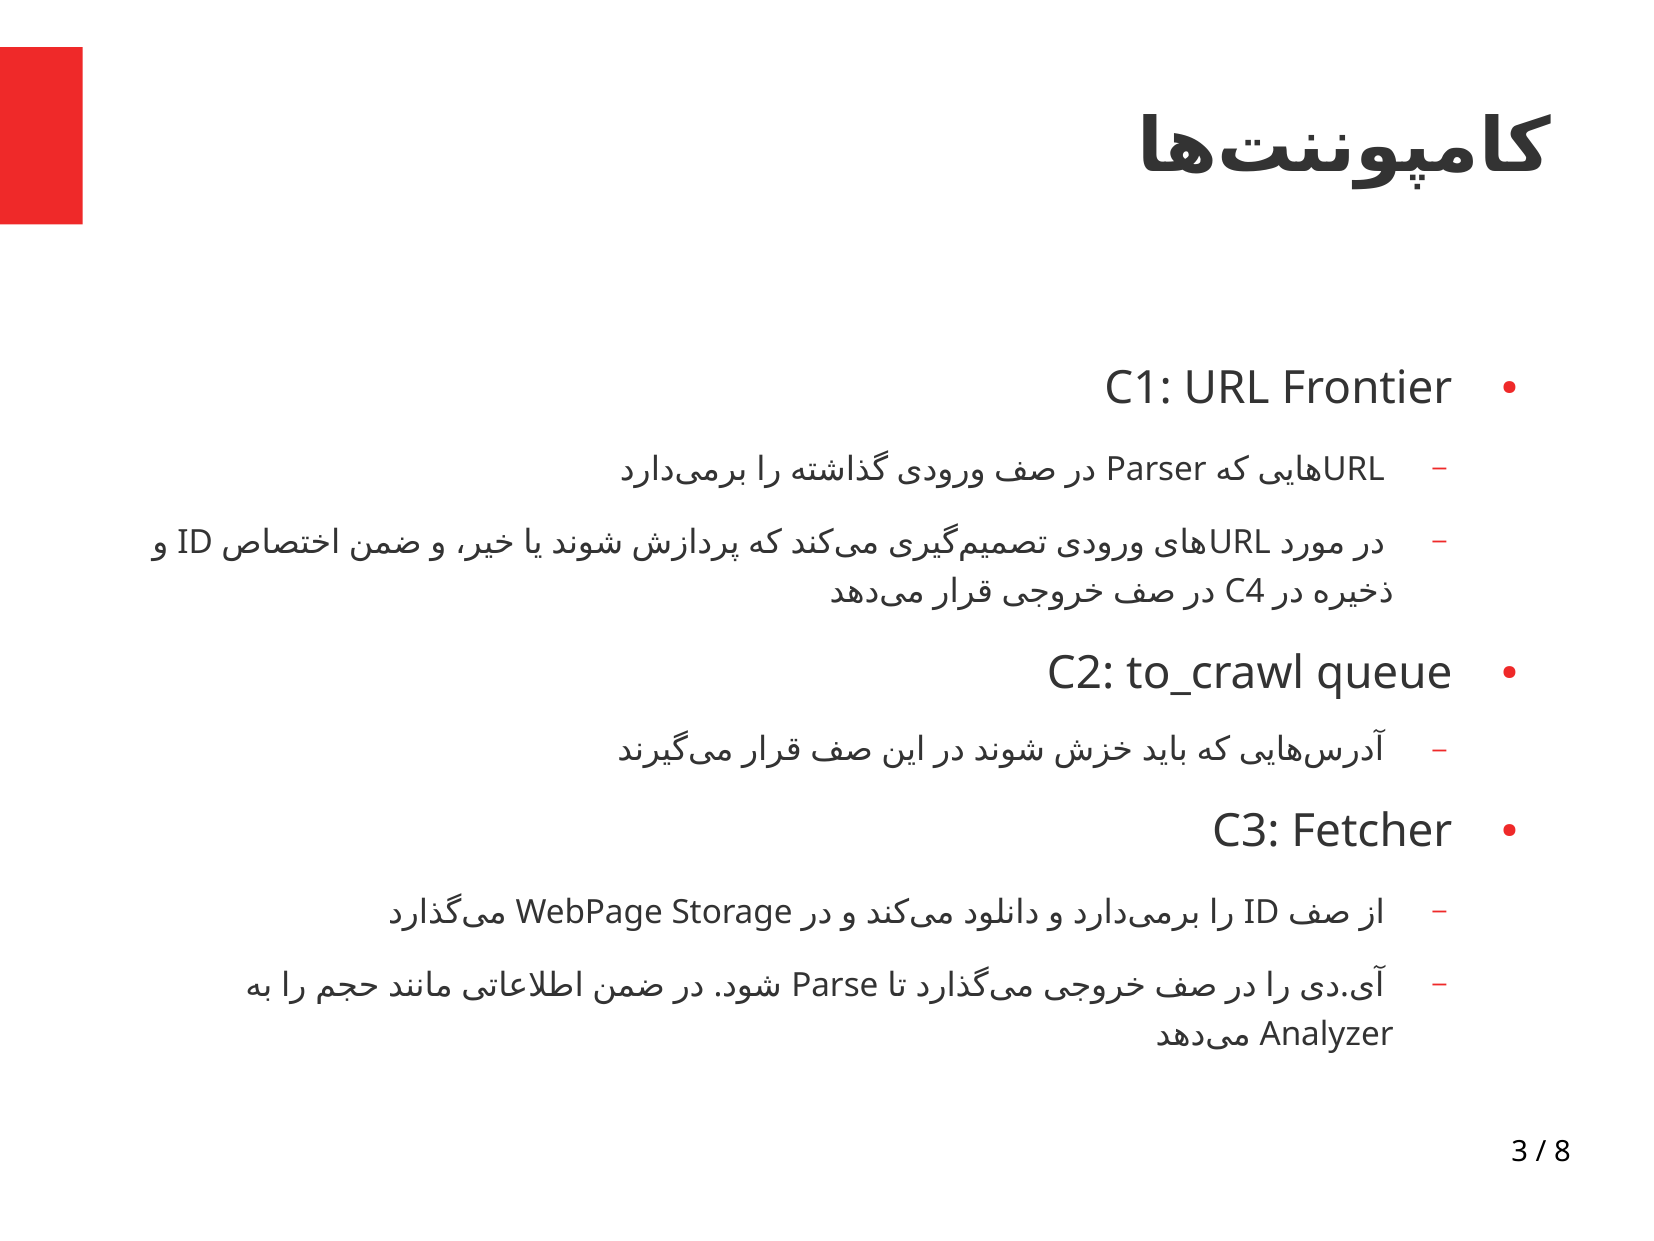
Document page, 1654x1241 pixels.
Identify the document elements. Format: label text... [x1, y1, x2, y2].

title کامپوننت‌ها [118, 49, 1571, 257]
list C1: URL Frontier URLهایی که Parser در صف ورودی گذاشته را برمی‌دارد در مورد URLهای ورودی تصمیم‌گیری می‌کند که پردازش شوند یا خیر، و ضمن اختصاص ID و ذخیره در C4 در صف خروجی قرار می‌دهد C2: to_crawl queue آدرس‌هایی که باید خزش شوند در این صف قرار می‌گیرند C3: Fetcher از صف ID را برمی‌دارد و دانلود می‌کند و در WebPage Storage می‌گذارد آی.دی را در صف خروجی می‌گذارد تا Parse شود. در ضمن اطلاعاتی مانند حجم را به Analyzer می‌دهد [118, 354, 1536, 1074]
